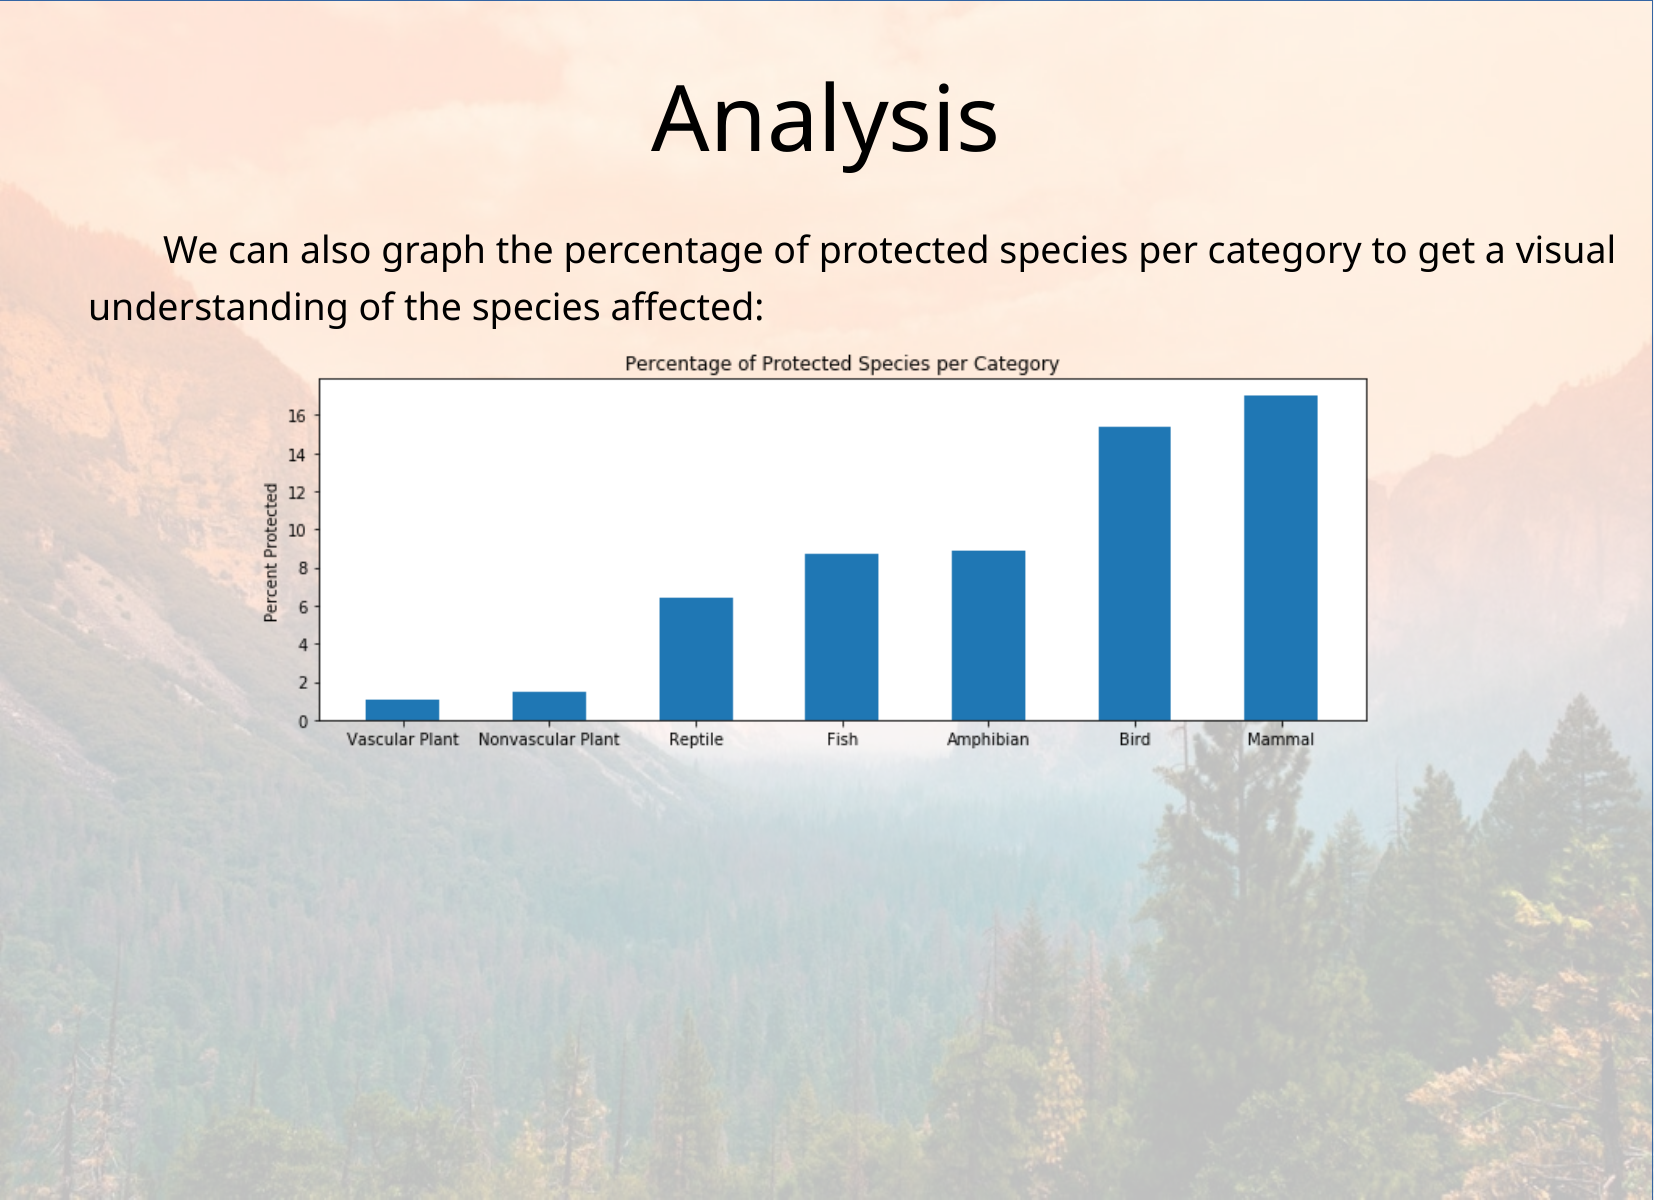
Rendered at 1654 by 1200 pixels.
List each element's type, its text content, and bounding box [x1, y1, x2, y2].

picture [255, 344, 1382, 758]
text_box Analysis We can also graph the percentage of protected species per category to get a visual understanding of the species affected: [0, 0, 1653, 1200]
